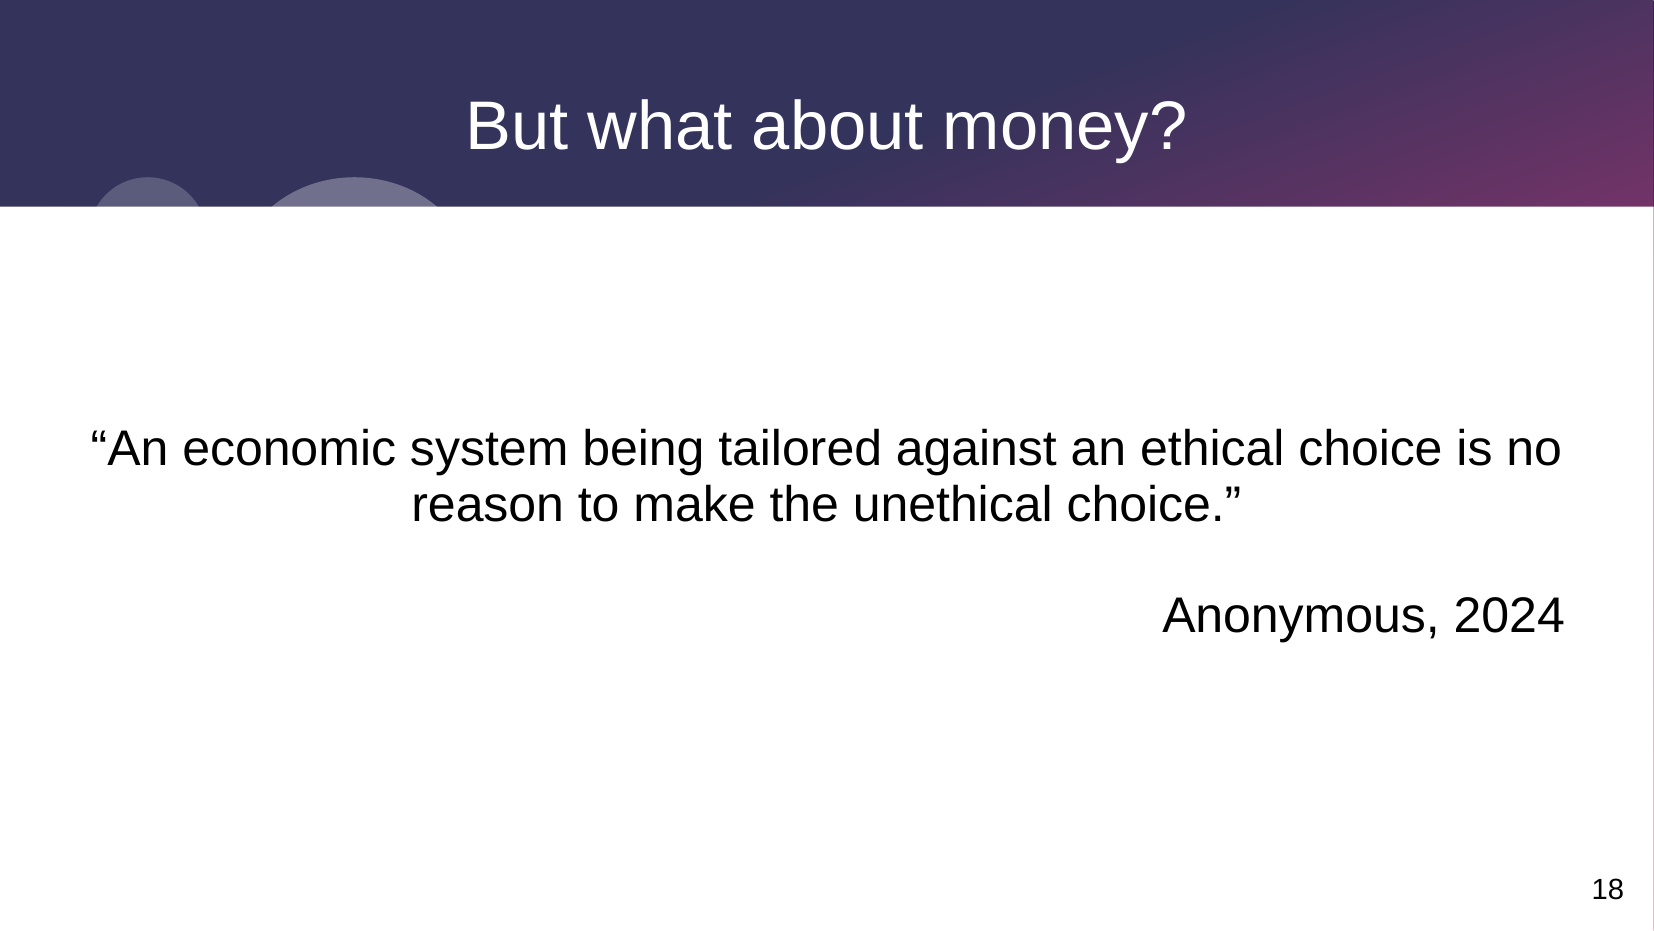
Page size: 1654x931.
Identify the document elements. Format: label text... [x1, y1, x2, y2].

subtitle “An economic system being tailored against an ethical choice is no reason to make the unethical choice.” Anonymous, 2024 [88, 236, 1565, 827]
title But what about money? [88, 44, 1565, 207]
